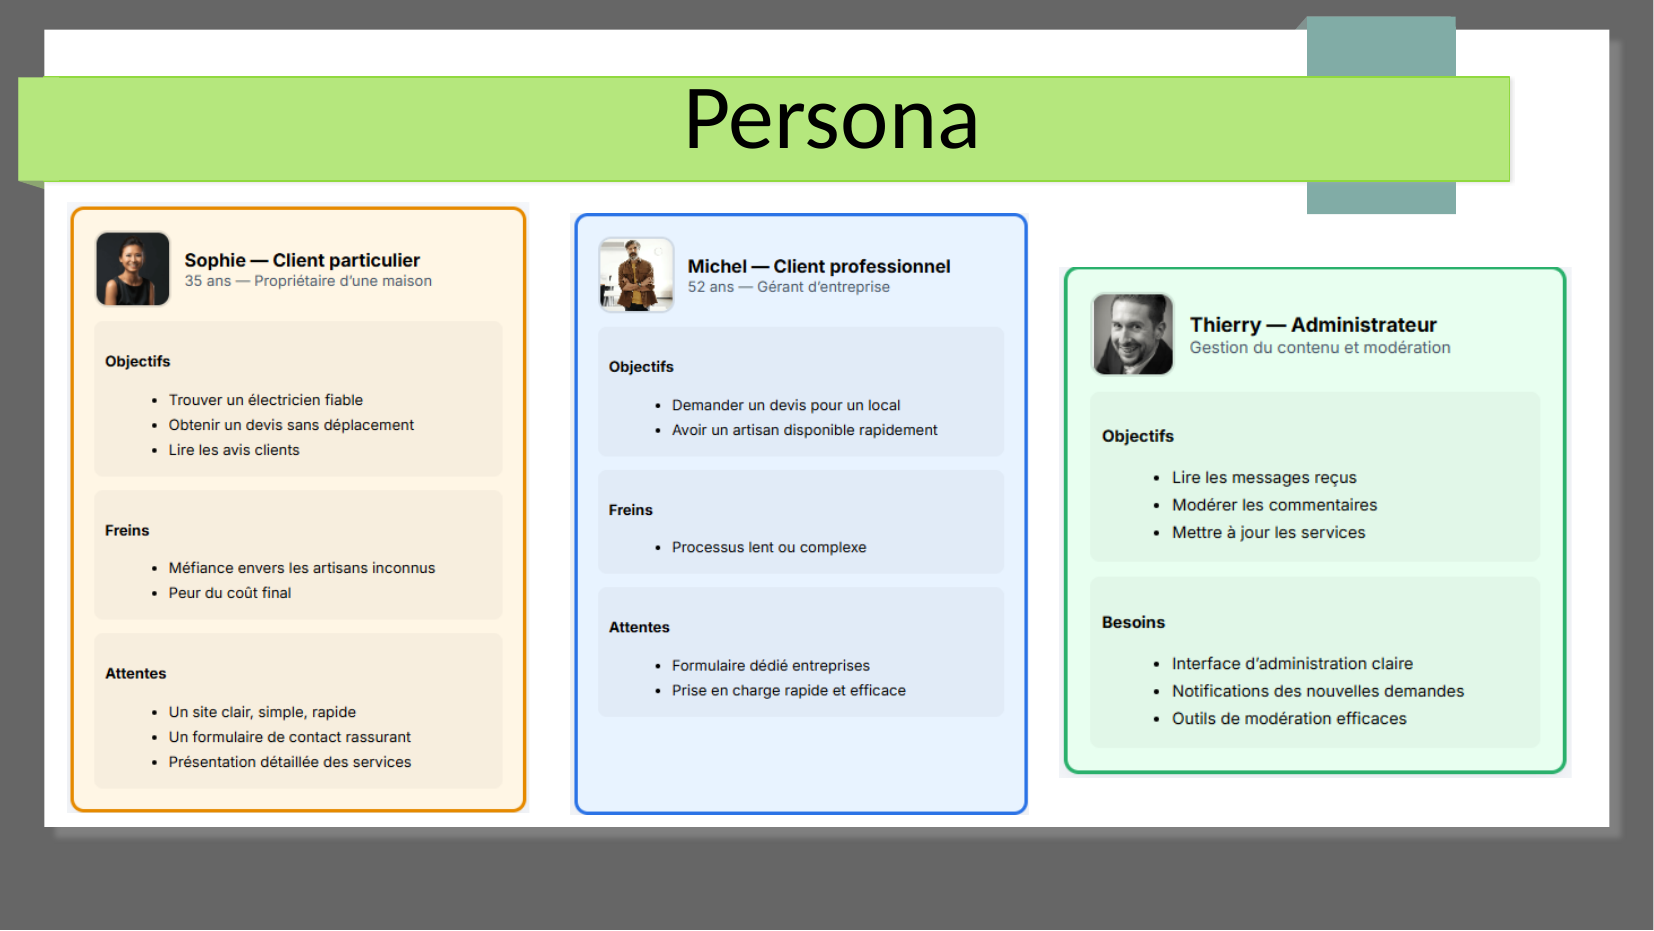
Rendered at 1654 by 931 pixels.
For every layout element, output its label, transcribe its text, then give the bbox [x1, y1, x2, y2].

title Persona [88, 73, 1506, 178]
picture [67, 202, 530, 813]
picture [1059, 267, 1572, 778]
picture [570, 213, 1029, 815]
